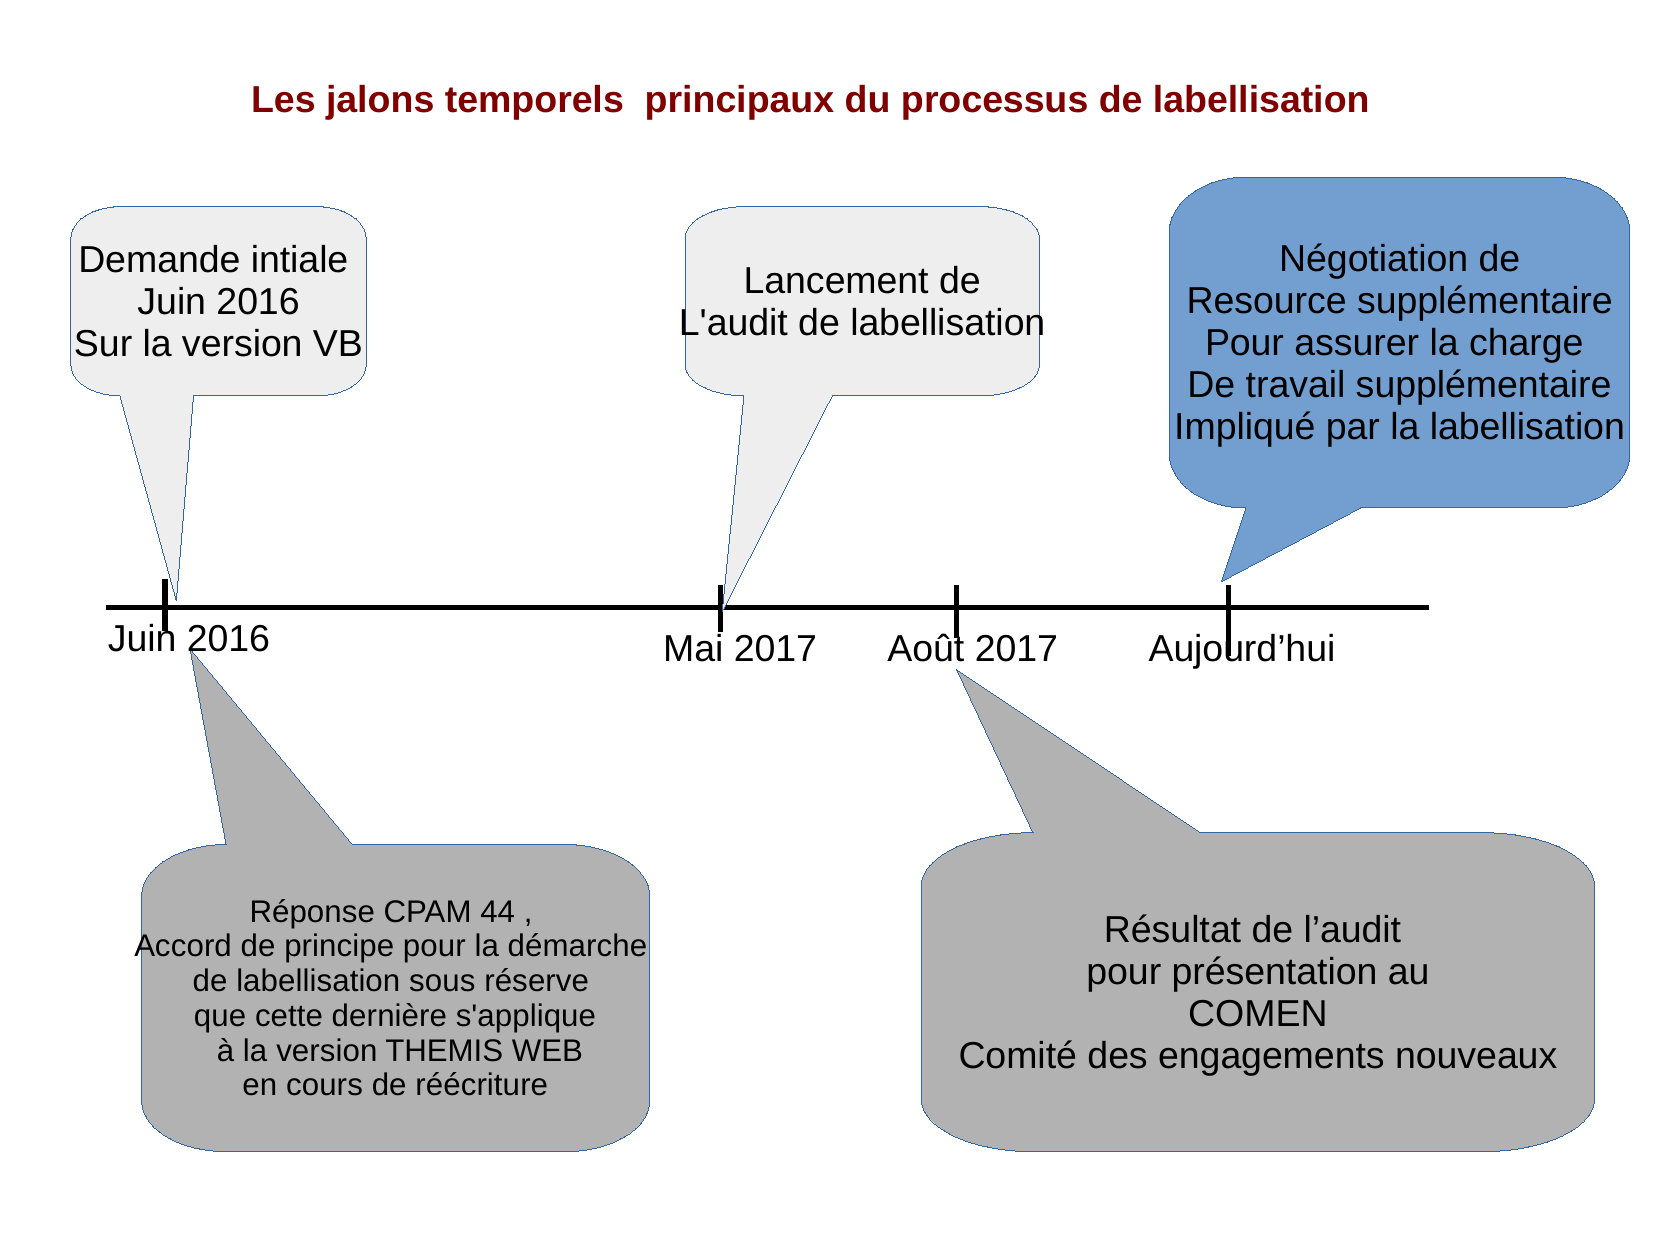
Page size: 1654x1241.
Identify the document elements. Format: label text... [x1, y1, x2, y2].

text_box Aujourd’hui [1133, 620, 1359, 719]
text_box Demande intiale Juin 2016 Sur la version VB [70, 206, 367, 601]
text_box Août 2017 [862, 620, 1087, 719]
text_box Les jalons temporels principaux du processus de labellisation [200, 70, 1418, 170]
text_box Négotiation de Resource supplémentaire Pour assurer la charge De travail supplémentaire Impliqué par la labellisation [1169, 177, 1630, 582]
text_box Mai 2017 [637, 620, 832, 719]
text_box Lancement de L'audit de labellisation [685, 206, 1040, 612]
text_box Juin 2016 [82, 610, 287, 668]
text_box Résultat de l’audit pour présentation au COMEN Comité des engagements nouveaux [921, 669, 1595, 1152]
text_box Réponse CPAM 44 , Accord de principe pour la démarche de labellisation sous réserve que cette dernière s'applique à la version THEMIS WEB en cours de réécriture [141, 668, 650, 1152]
